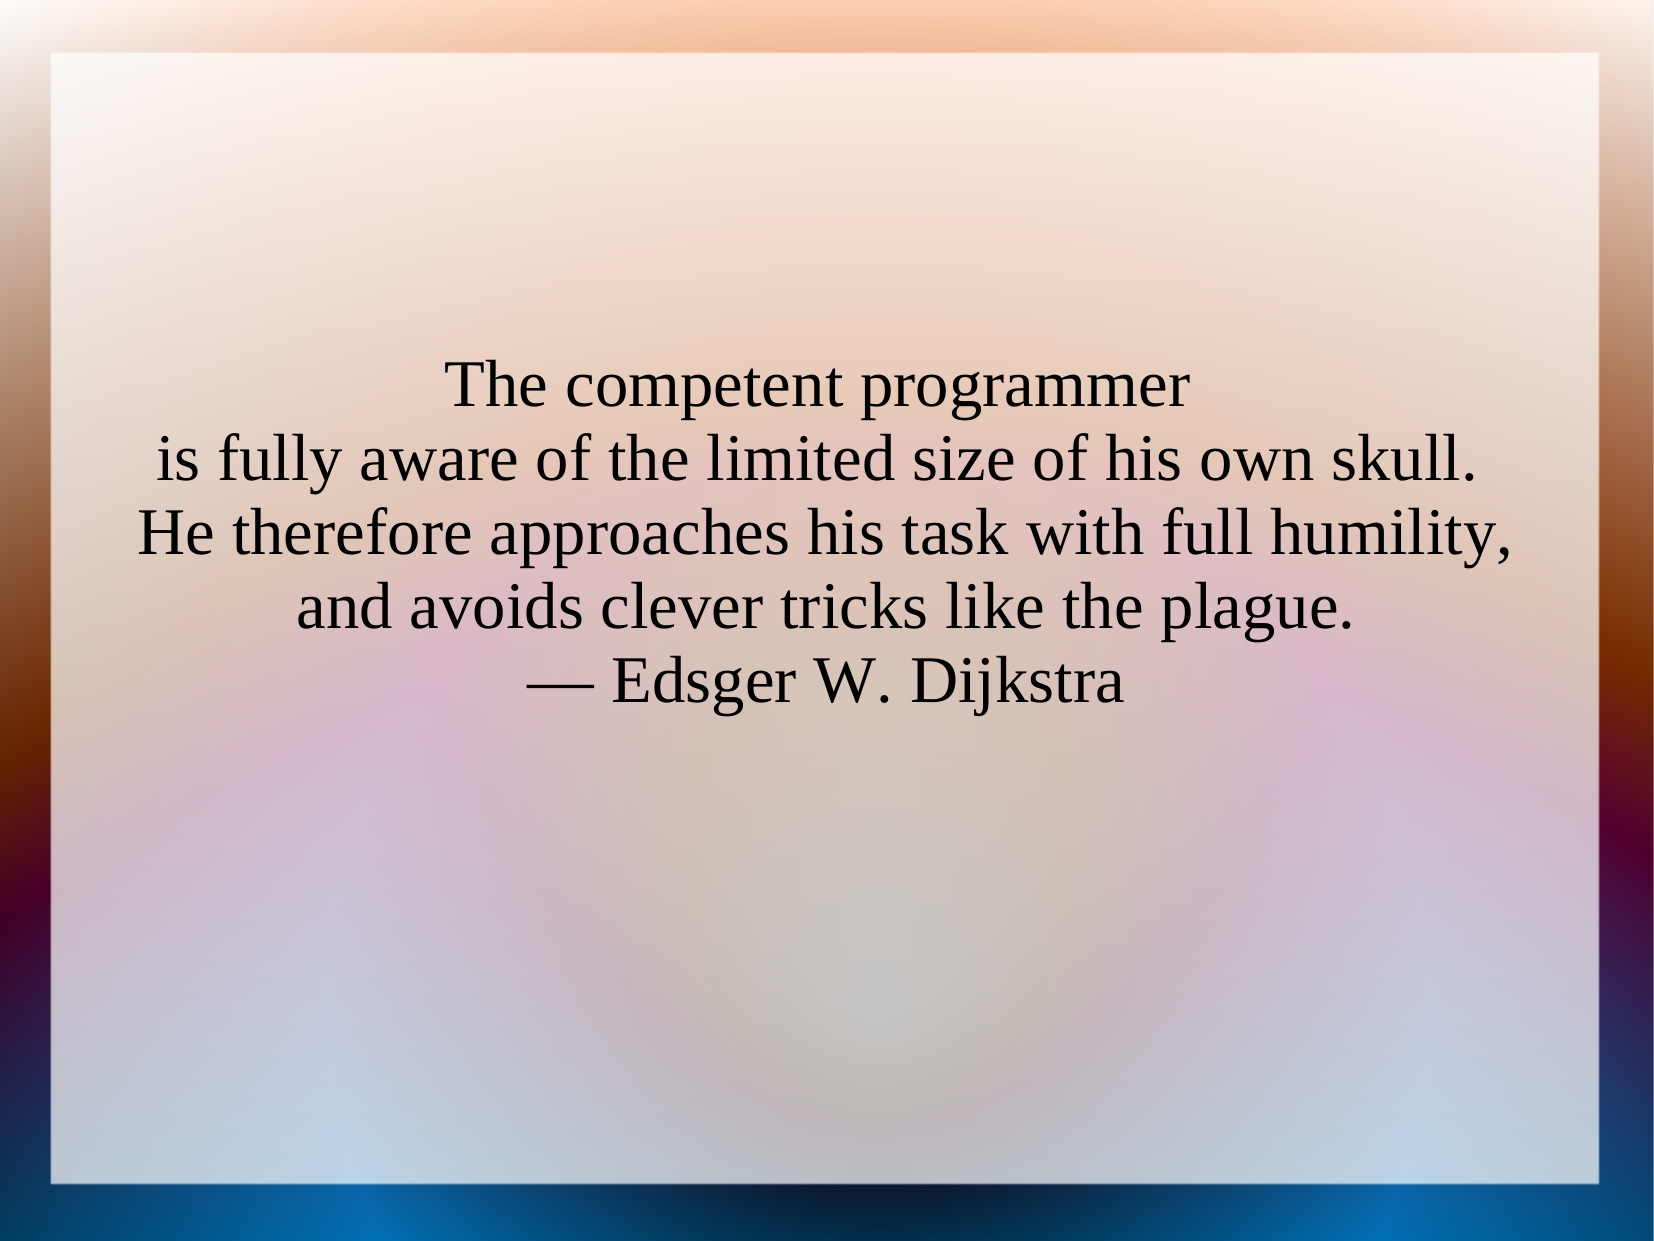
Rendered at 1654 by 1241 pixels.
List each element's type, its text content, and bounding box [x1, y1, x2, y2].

subtitle The competent programmer is fully aware of the limited size of his own skull. He therefore approaches his task with full humility, and avoids clever tricks like the plague. — Edsger W. Dijkstra [82, 55, 1571, 1010]
picture [0, 0, 1654, 1241]
